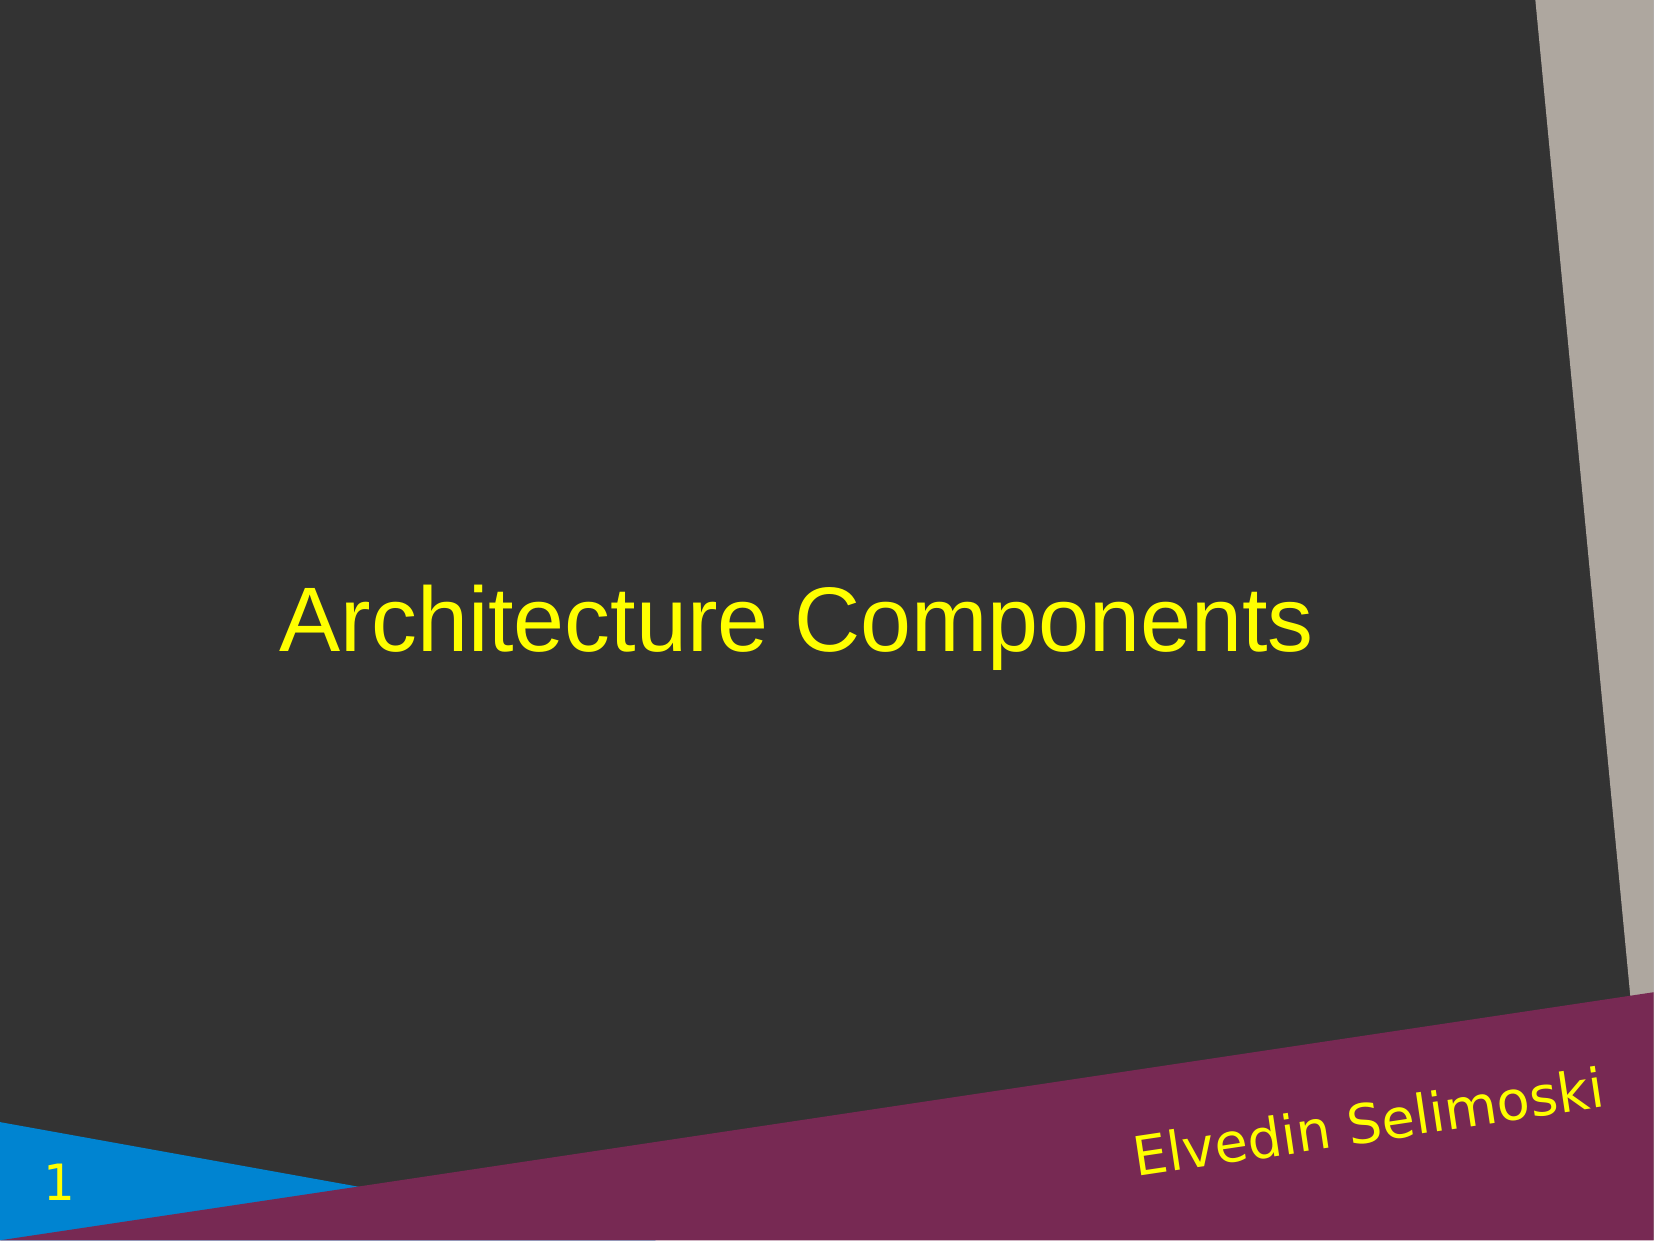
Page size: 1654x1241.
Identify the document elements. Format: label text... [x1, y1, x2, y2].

text_box Elvedin Selimoski [1052, 1015, 1629, 1239]
title Architecture Components [53, 407, 1542, 833]
